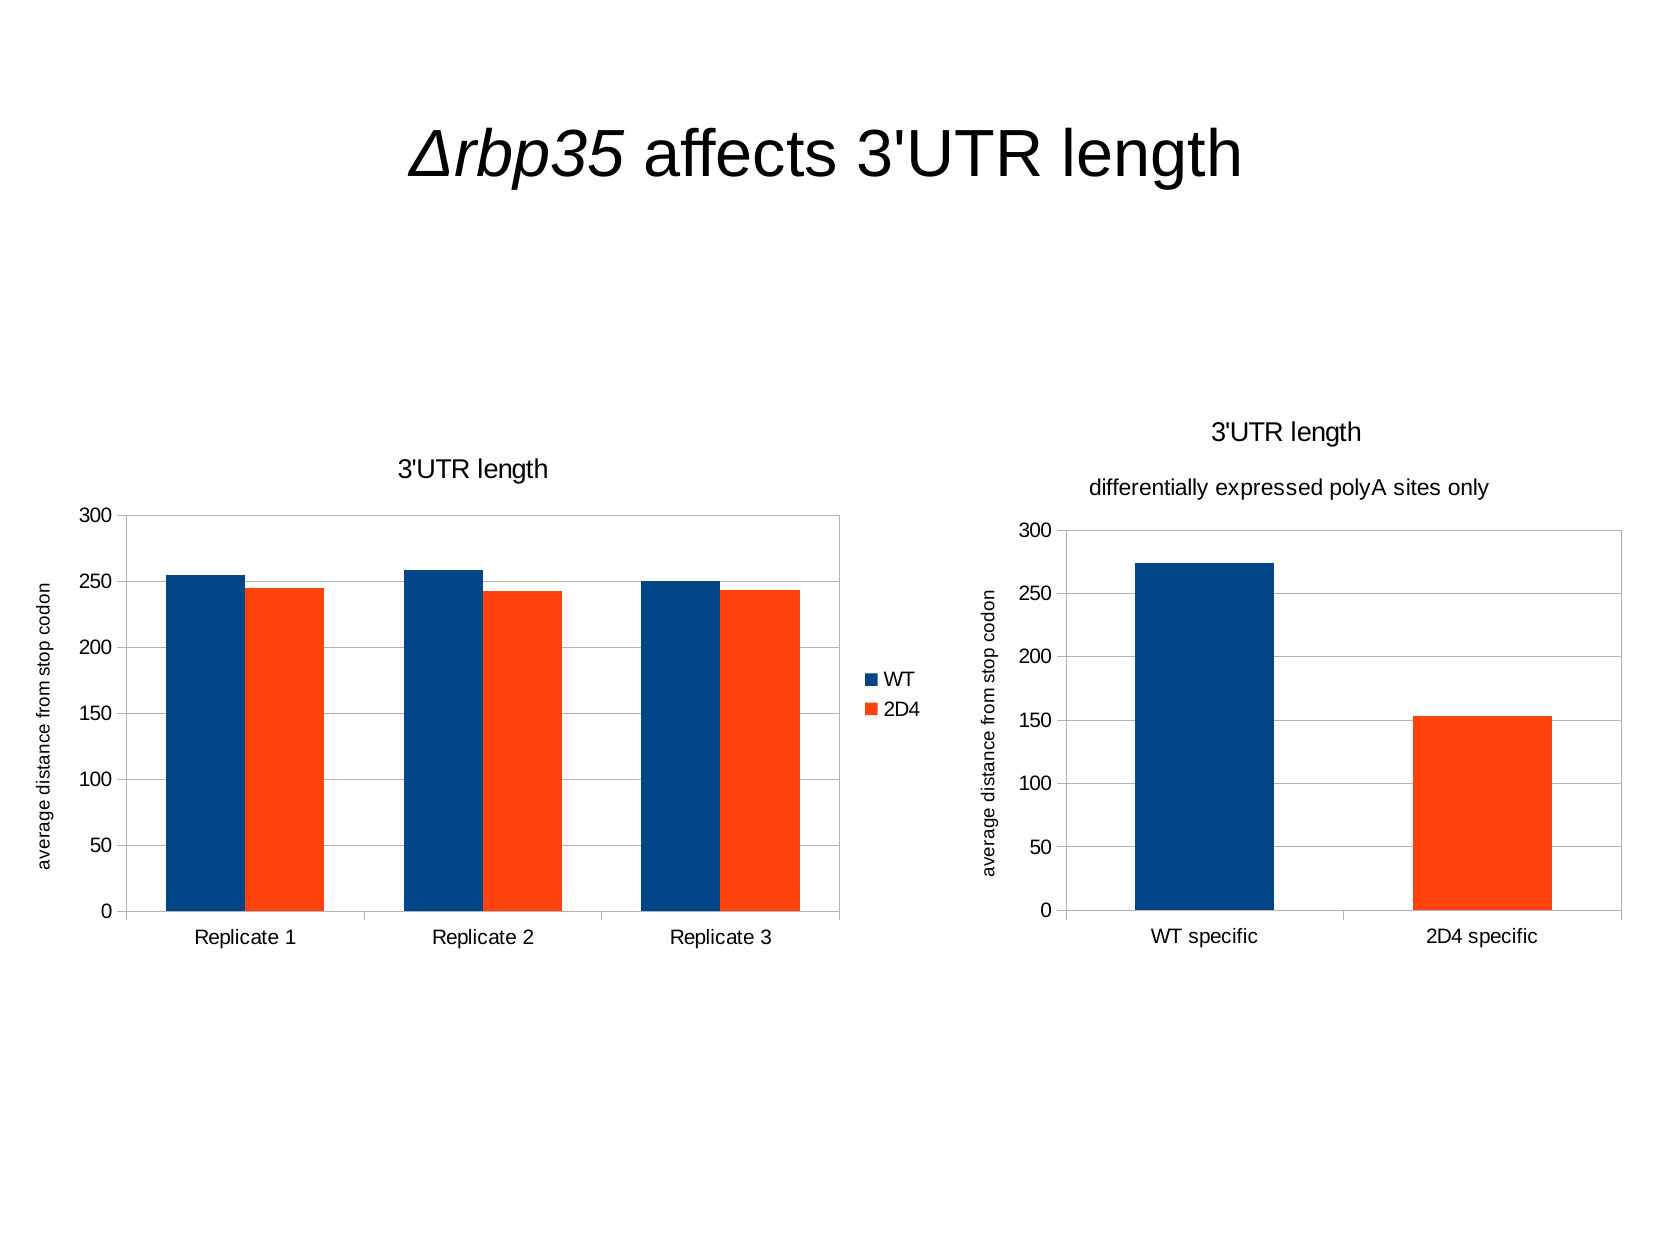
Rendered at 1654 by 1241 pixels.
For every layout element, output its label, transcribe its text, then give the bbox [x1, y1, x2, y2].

title Δrbp35 affects 3'UTR length [82, 49, 1571, 257]
chart [0, 390, 1635, 961]
